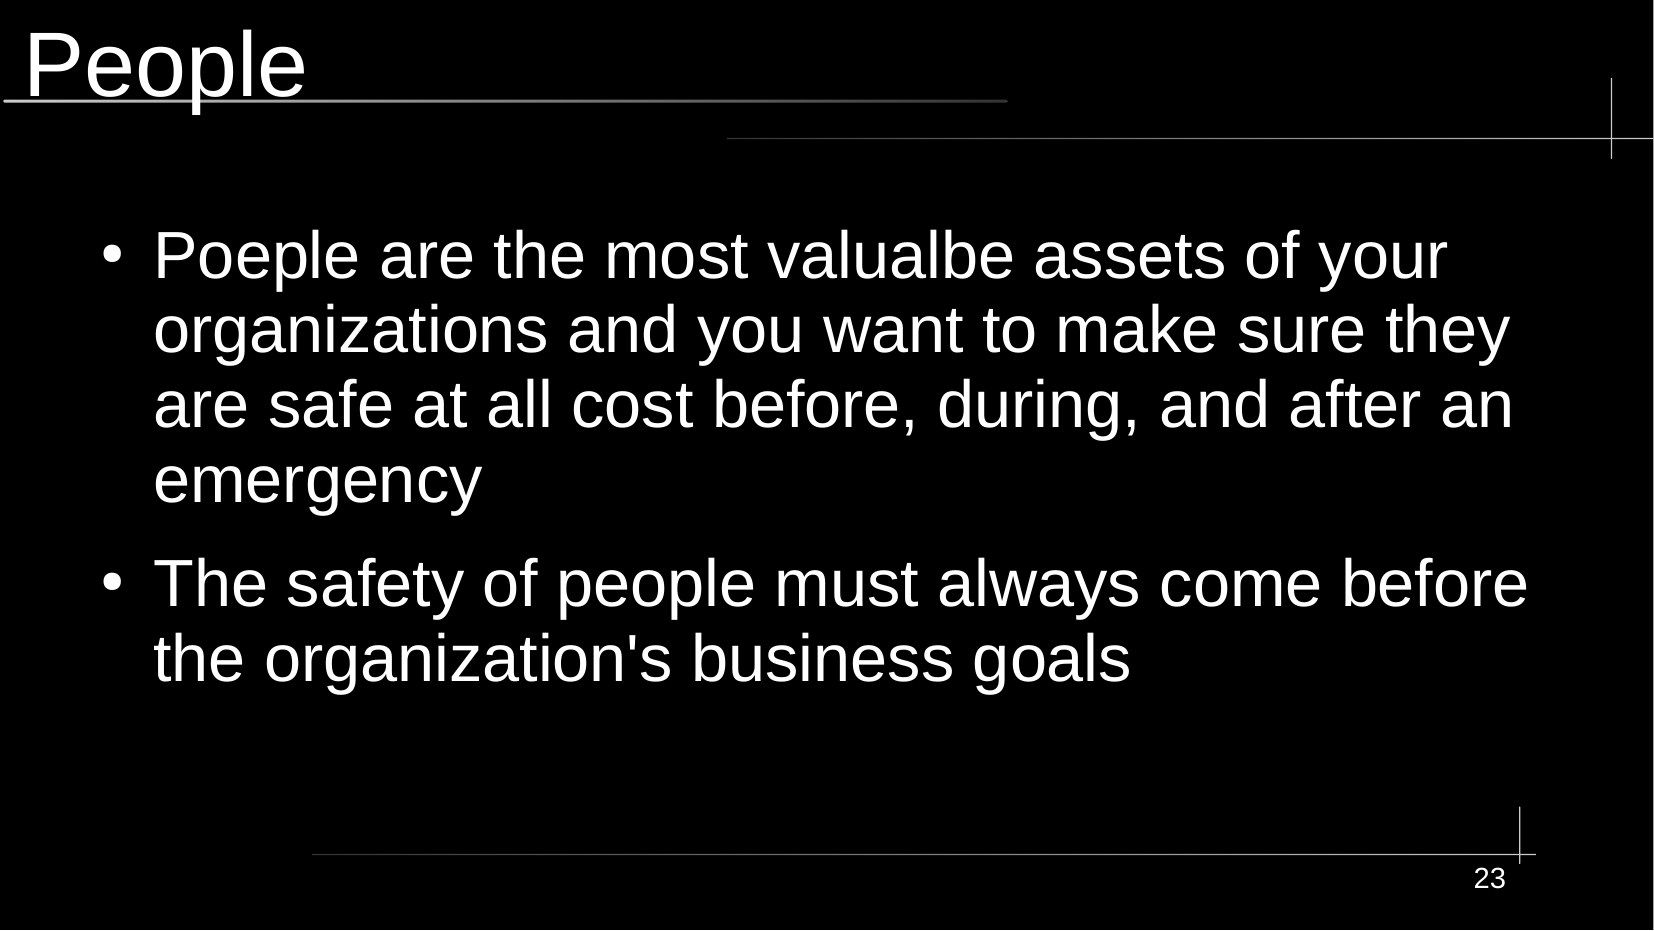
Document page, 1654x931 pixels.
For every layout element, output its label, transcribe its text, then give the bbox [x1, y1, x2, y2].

title People [23, 11, 1589, 119]
list Poeple are the most valualbe assets of your organizations and you want to make sure they are safe at all cost before, during, and after an emergency The safety of people must always come before the organization's business goals [82, 217, 1571, 851]
